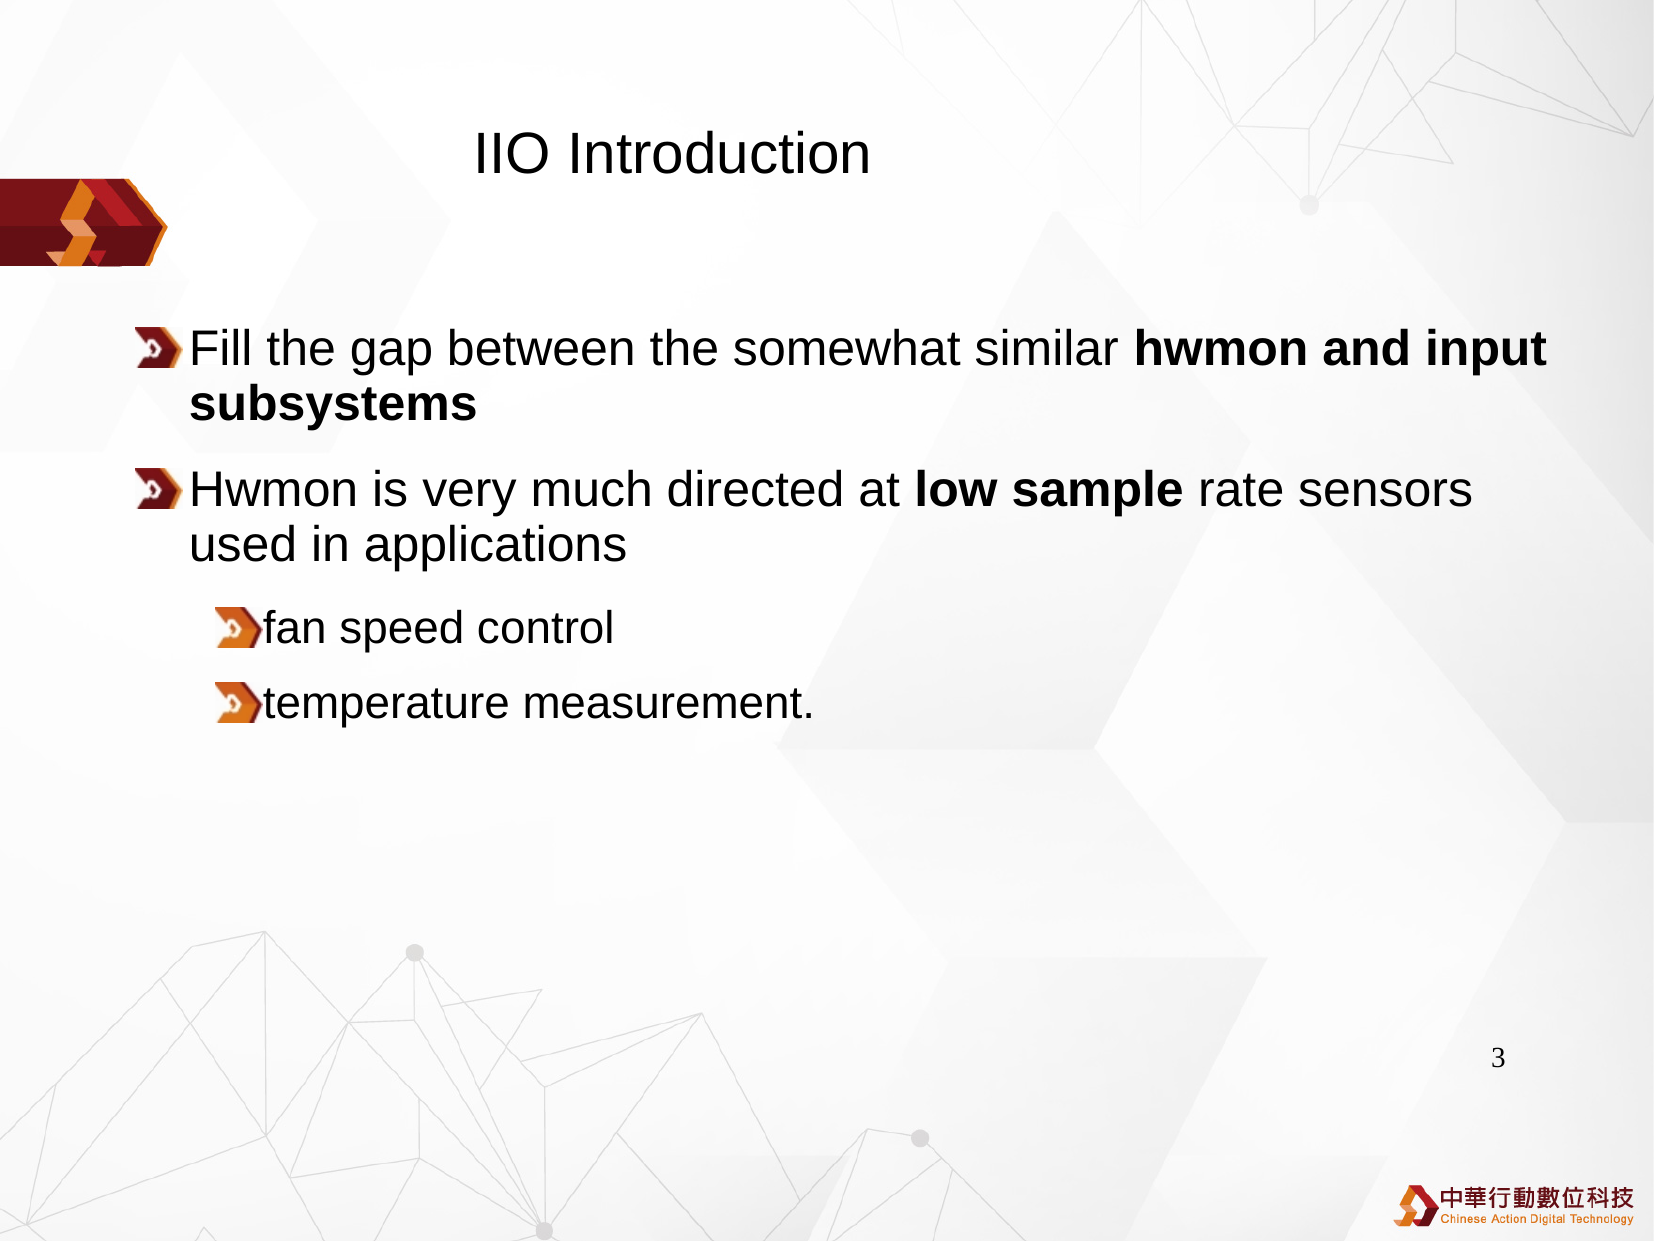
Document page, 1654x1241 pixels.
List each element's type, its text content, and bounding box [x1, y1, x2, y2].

picture [0, 0, 1654, 1241]
title IIO Introduction [82, 94, 1264, 213]
list Fill the gap between the somewhat similar hwmon and input subsystems Hwmon is very much directed at low sample rate sensors used in applications fan speed control temperature measurement. [118, 319, 1571, 1040]
